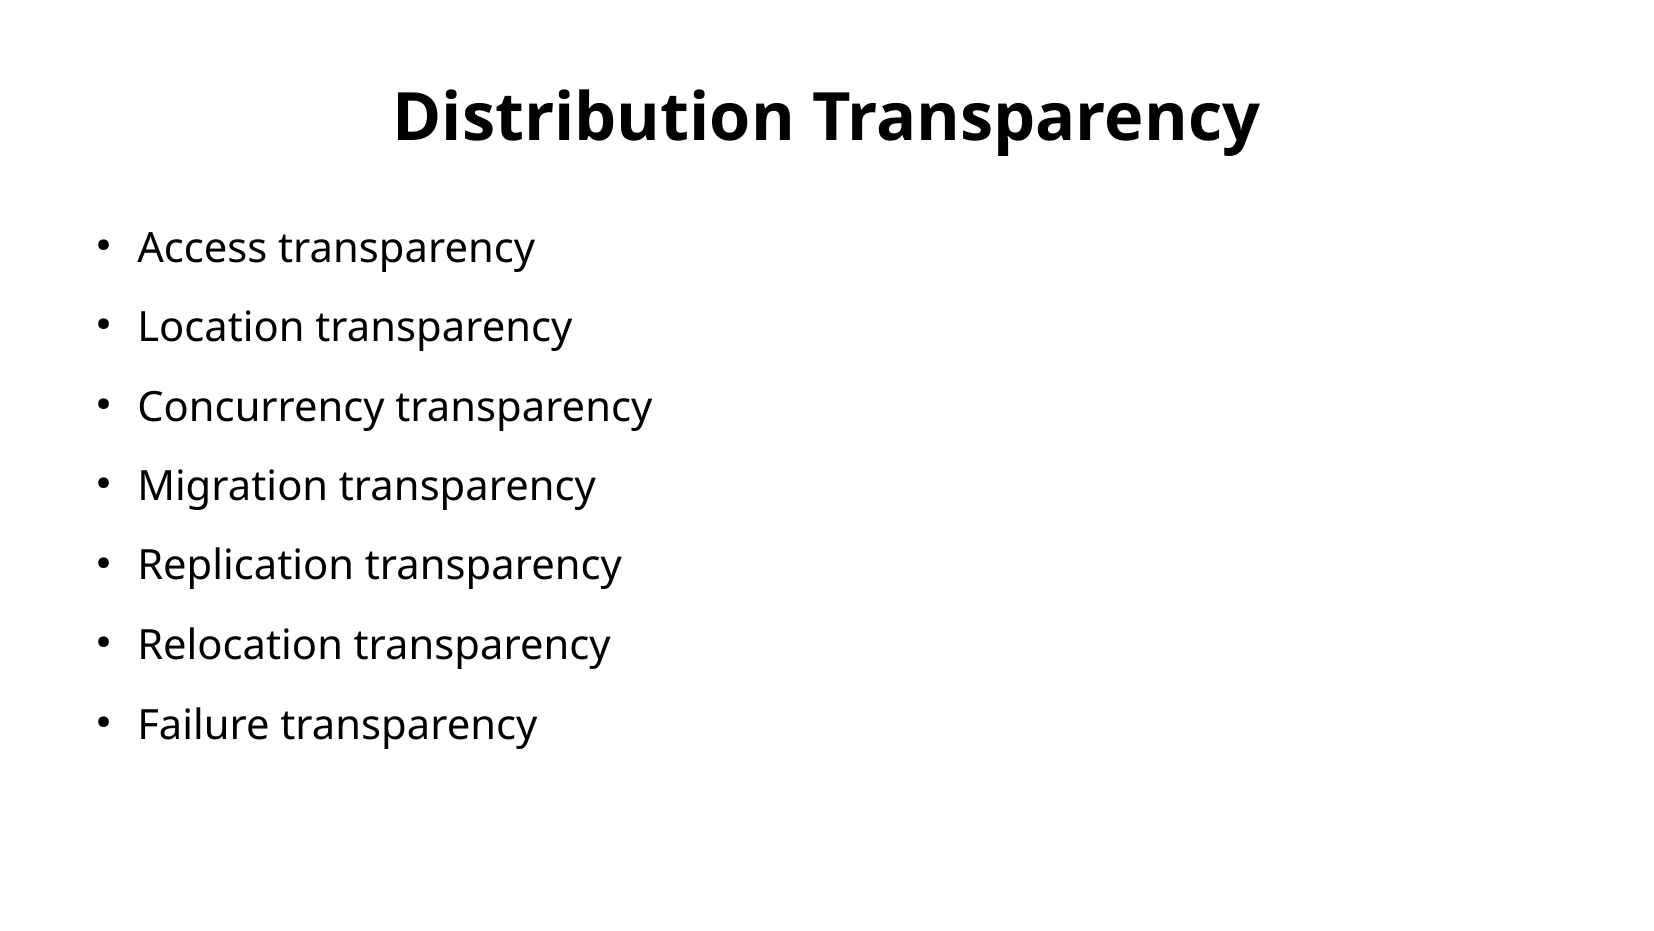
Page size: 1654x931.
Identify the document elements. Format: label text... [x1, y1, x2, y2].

list Access transparency Location transparency Concurrency transparency Migration transparency Replication transparency Relocation transparency Failure transparency [82, 217, 1571, 757]
title Distribution Transparency [82, 36, 1571, 193]
